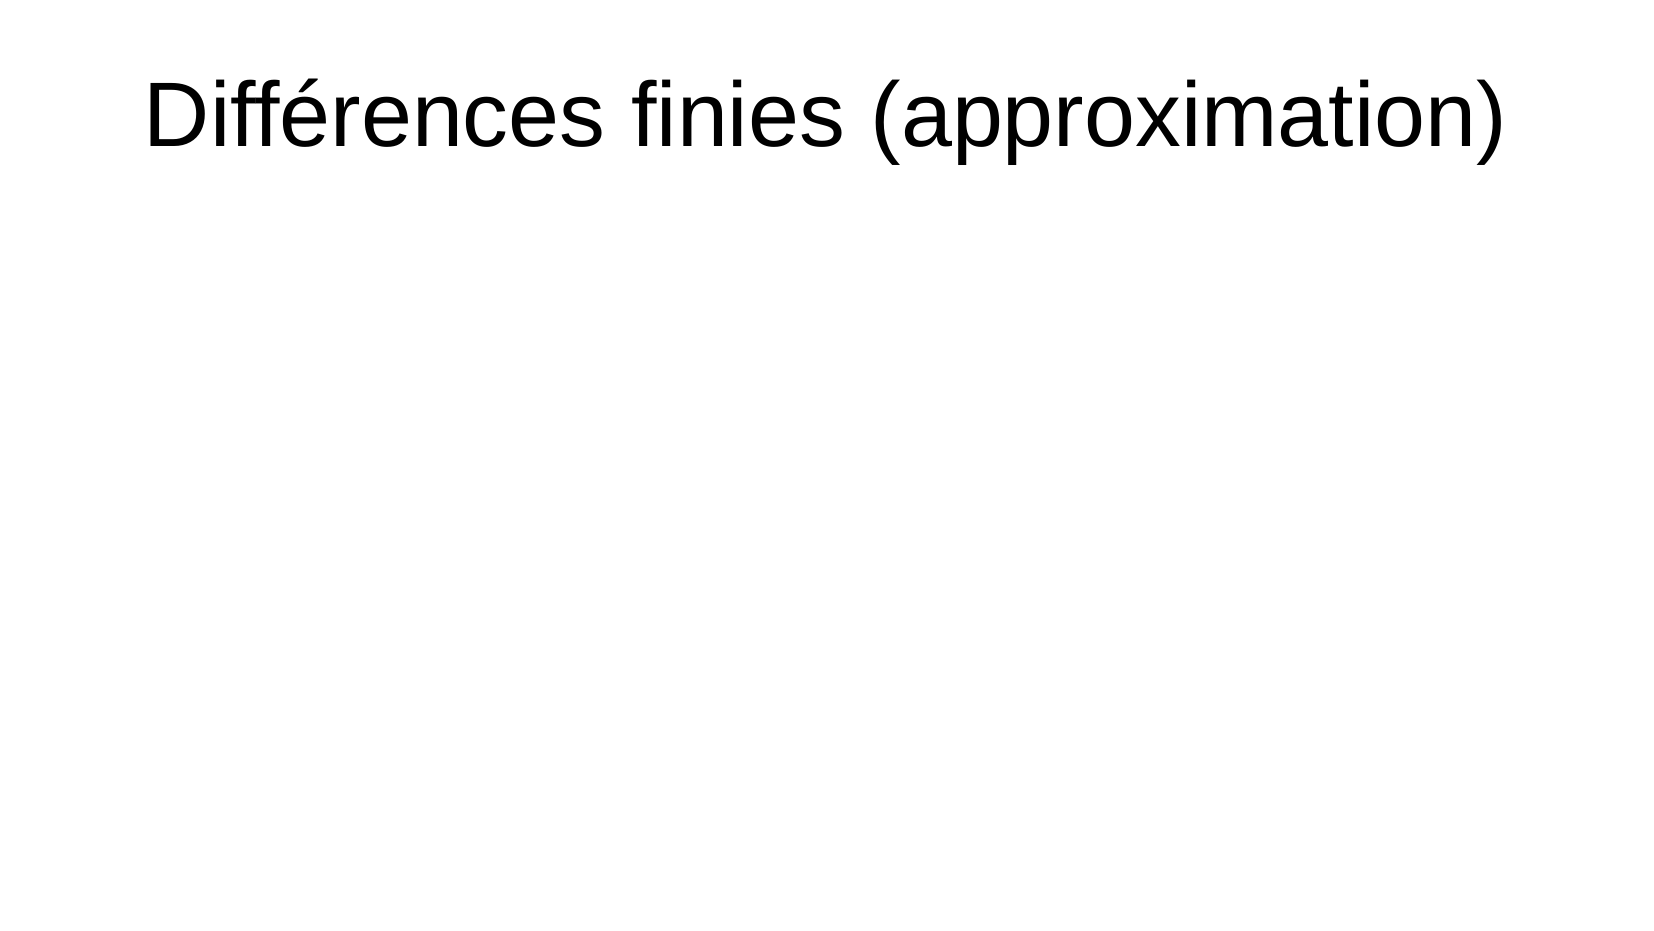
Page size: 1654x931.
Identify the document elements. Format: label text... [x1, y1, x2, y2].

title Différences finies (approximation) [82, 37, 1571, 193]
